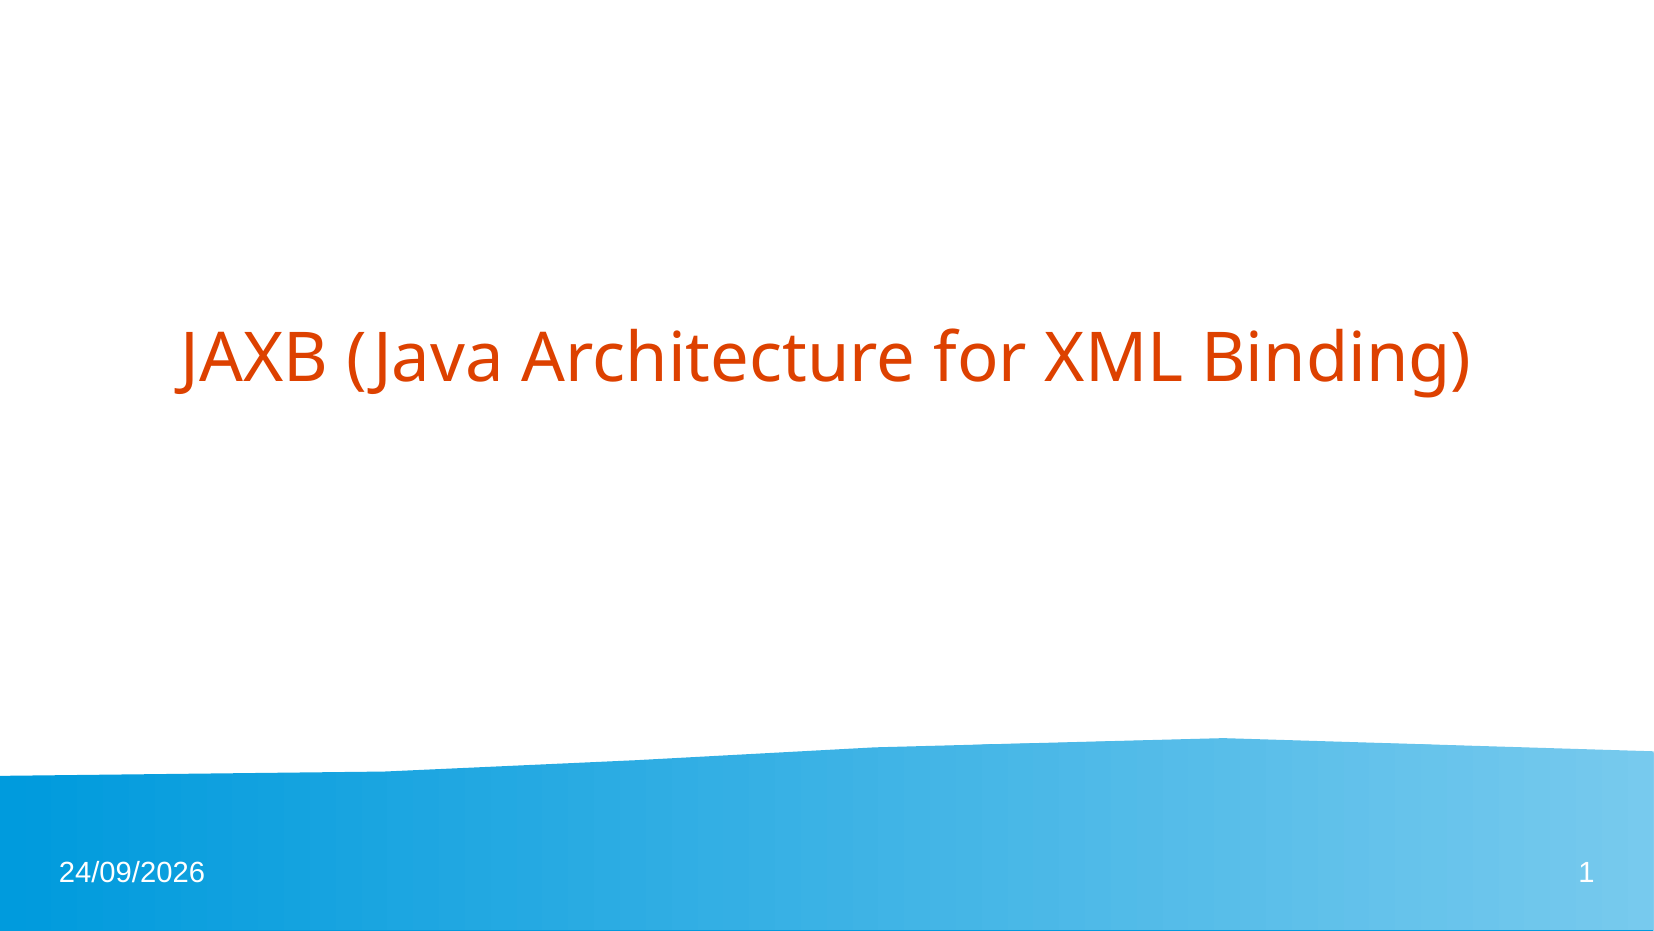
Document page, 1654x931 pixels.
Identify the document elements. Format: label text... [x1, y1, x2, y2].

title JAXB (Java Architecture for XML Binding) [88, 265, 1565, 443]
